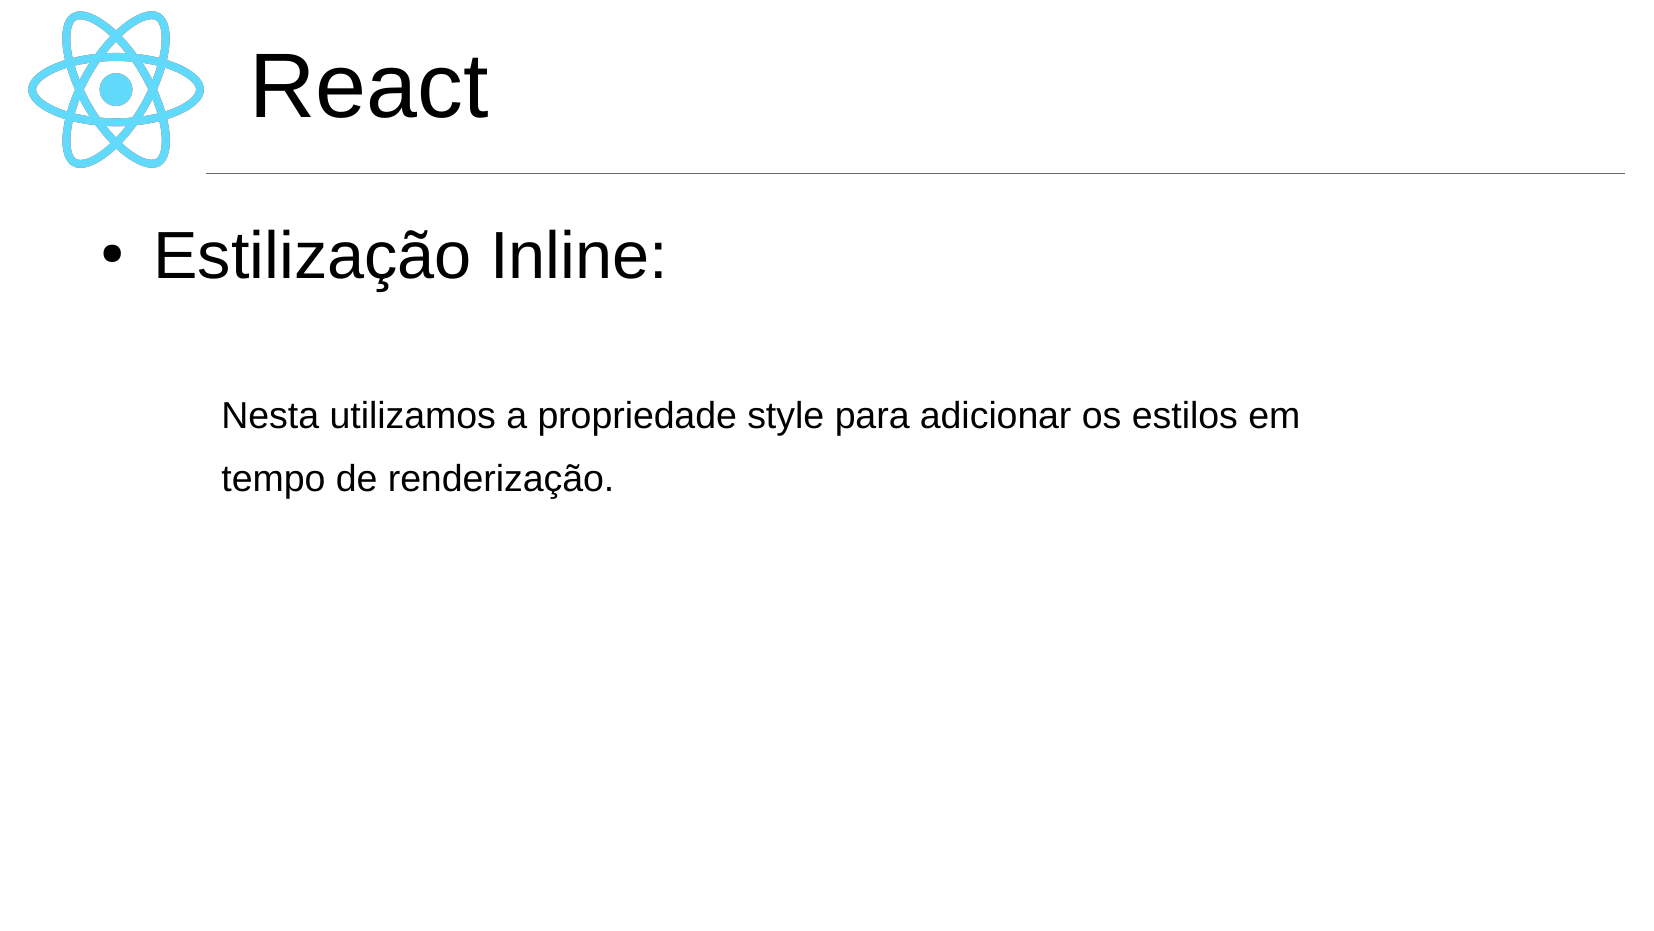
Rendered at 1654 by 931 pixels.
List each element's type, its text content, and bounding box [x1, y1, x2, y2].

title React [292, 7, 1654, 164]
list Estilização Inline: [82, 217, 1571, 298]
picture [0, 0, 292, 207]
text_box Nesta utilizamos a propriedade style para adicionar os estilos em tempo de renderização. [206, 365, 1329, 923]
